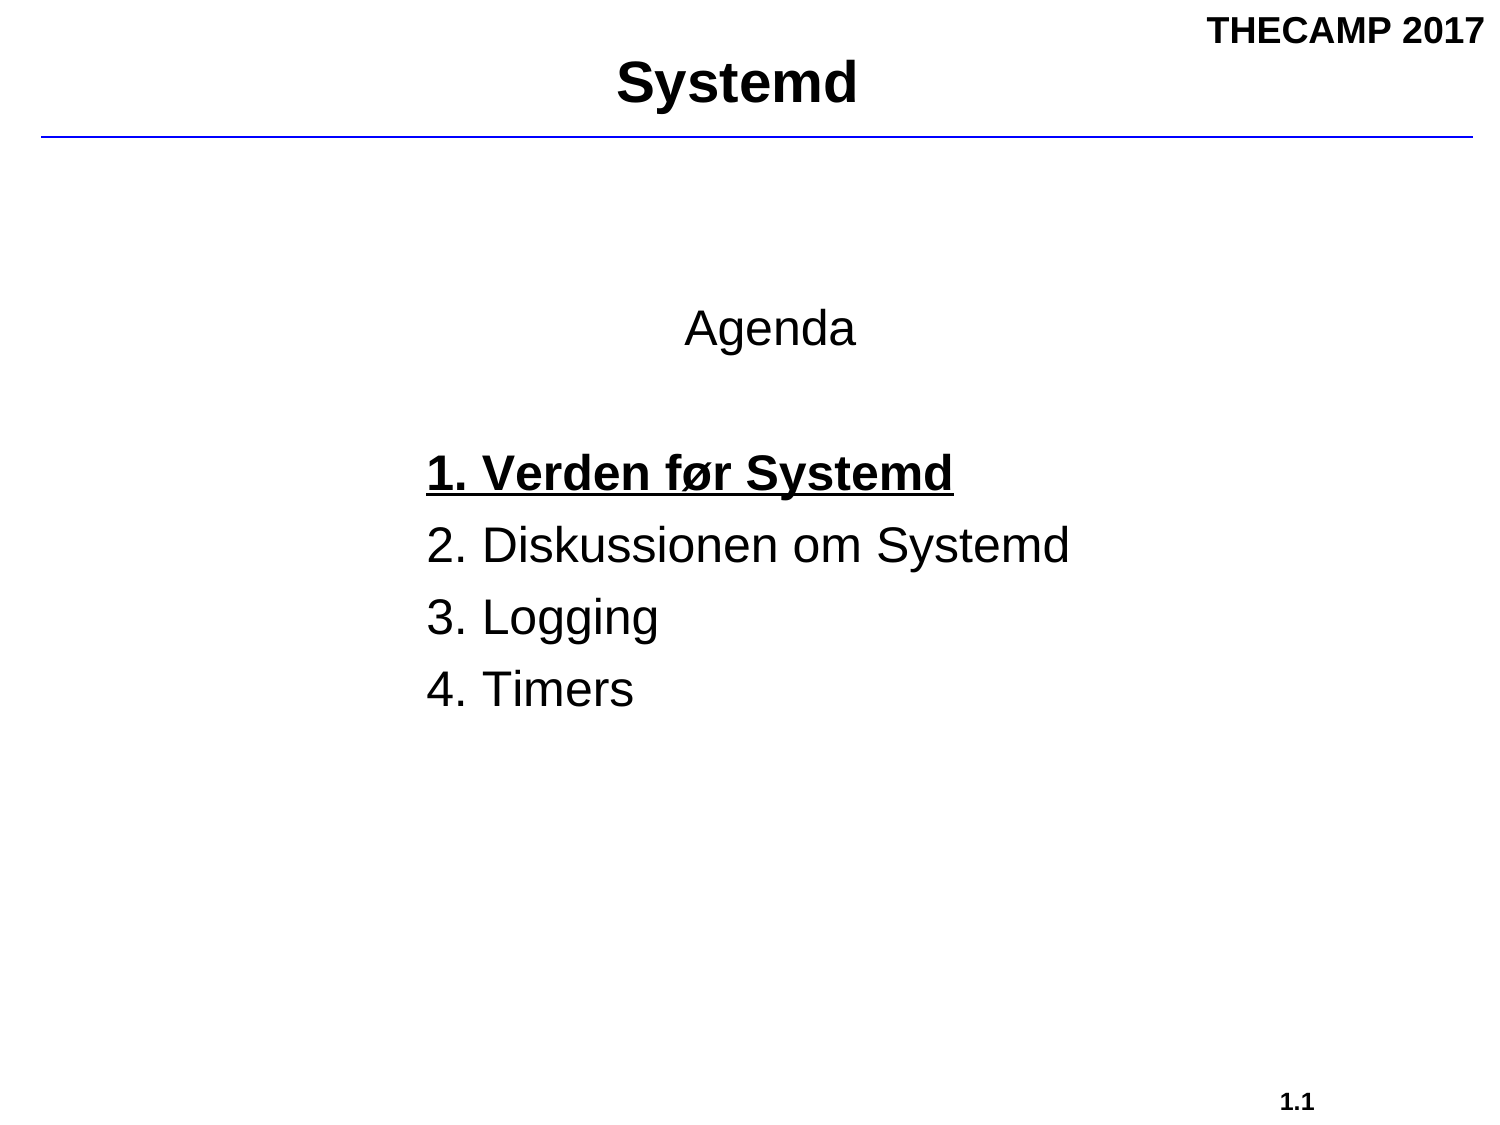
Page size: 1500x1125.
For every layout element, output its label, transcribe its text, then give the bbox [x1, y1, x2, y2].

title Systemd [608, 42, 892, 135]
list Agenda 1. Verden før Systemd 2. Diskussionen om Systemd 3. Logging 4. Timers [412, 295, 1126, 872]
